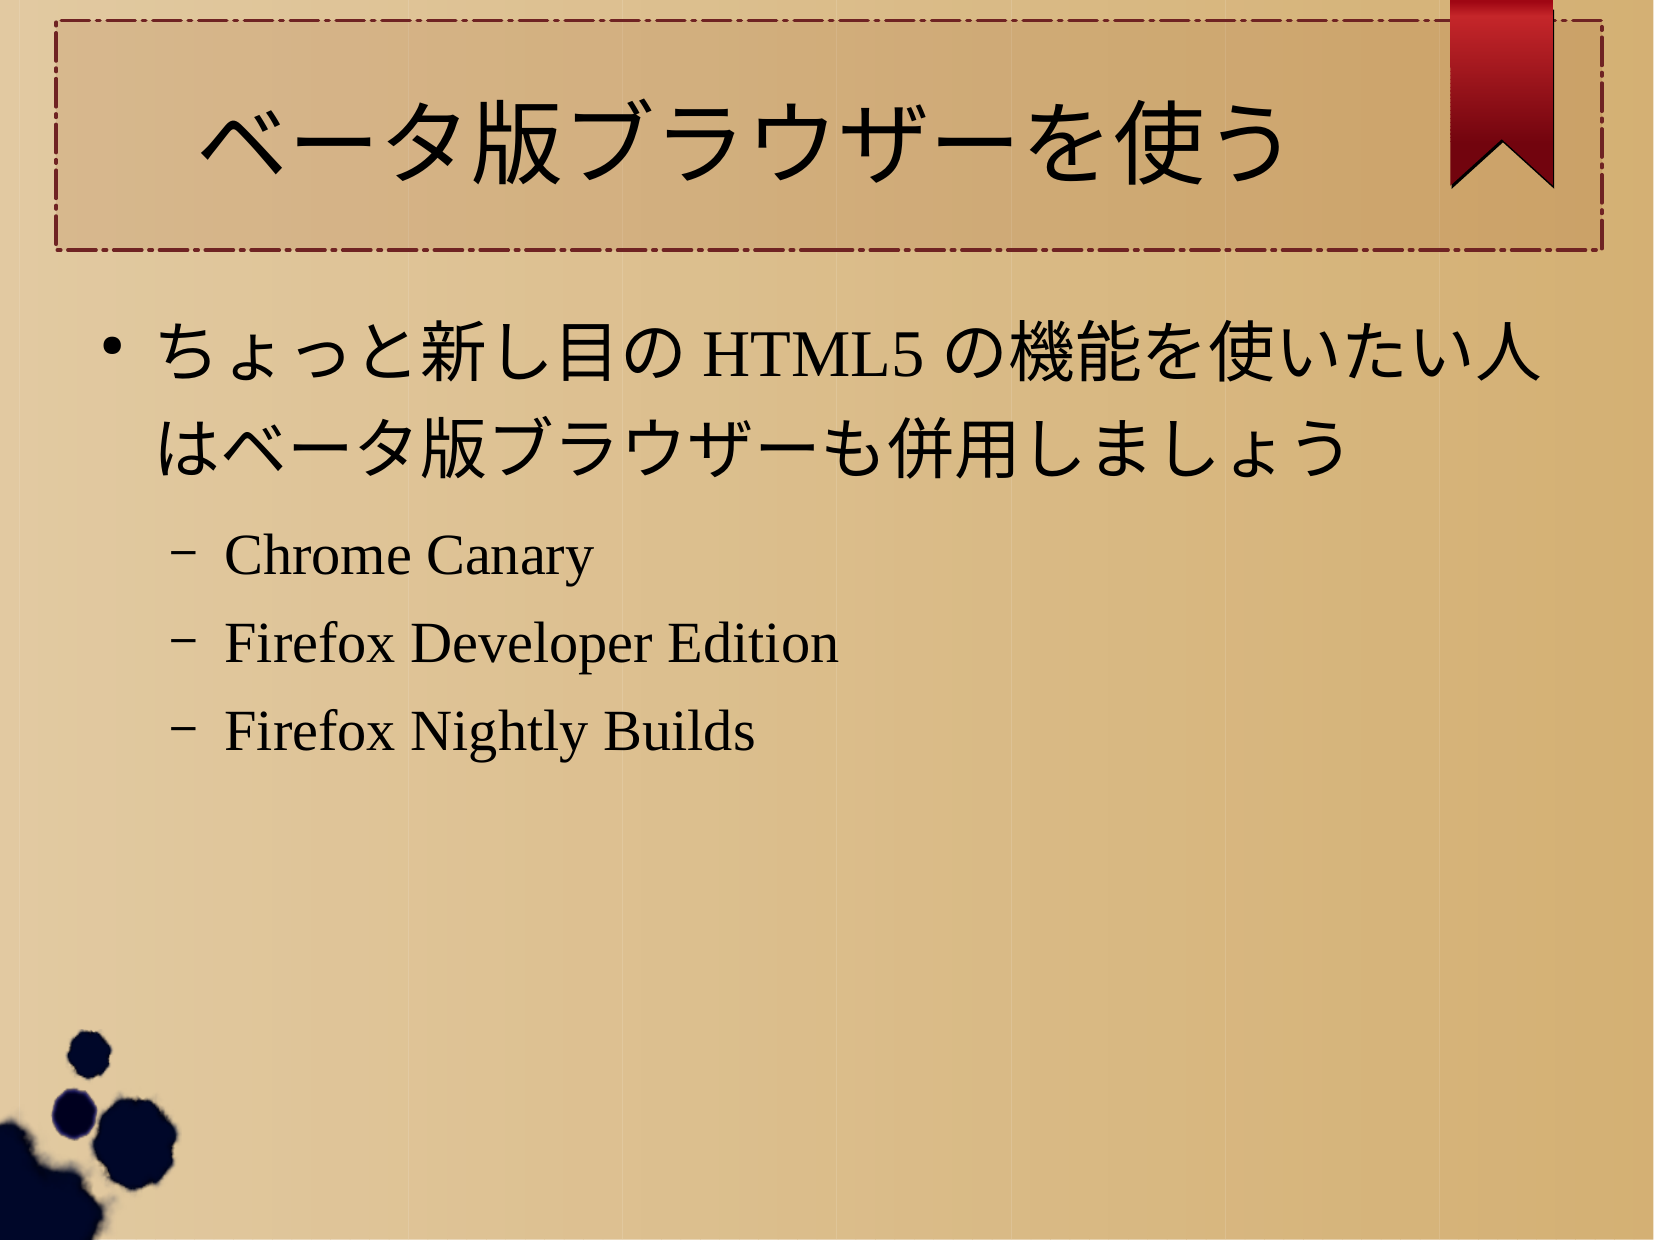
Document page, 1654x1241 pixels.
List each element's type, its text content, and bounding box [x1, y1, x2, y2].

list ちょっと新し目の HTML5 の機能を使いたい人はベータ版ブラウザーも併用しましょう Chrome Canary Firefox Developer Edition Firefox Nightly Builds [82, 299, 1571, 1019]
title ベータ版ブラウザーを使う [82, 47, 1412, 229]
